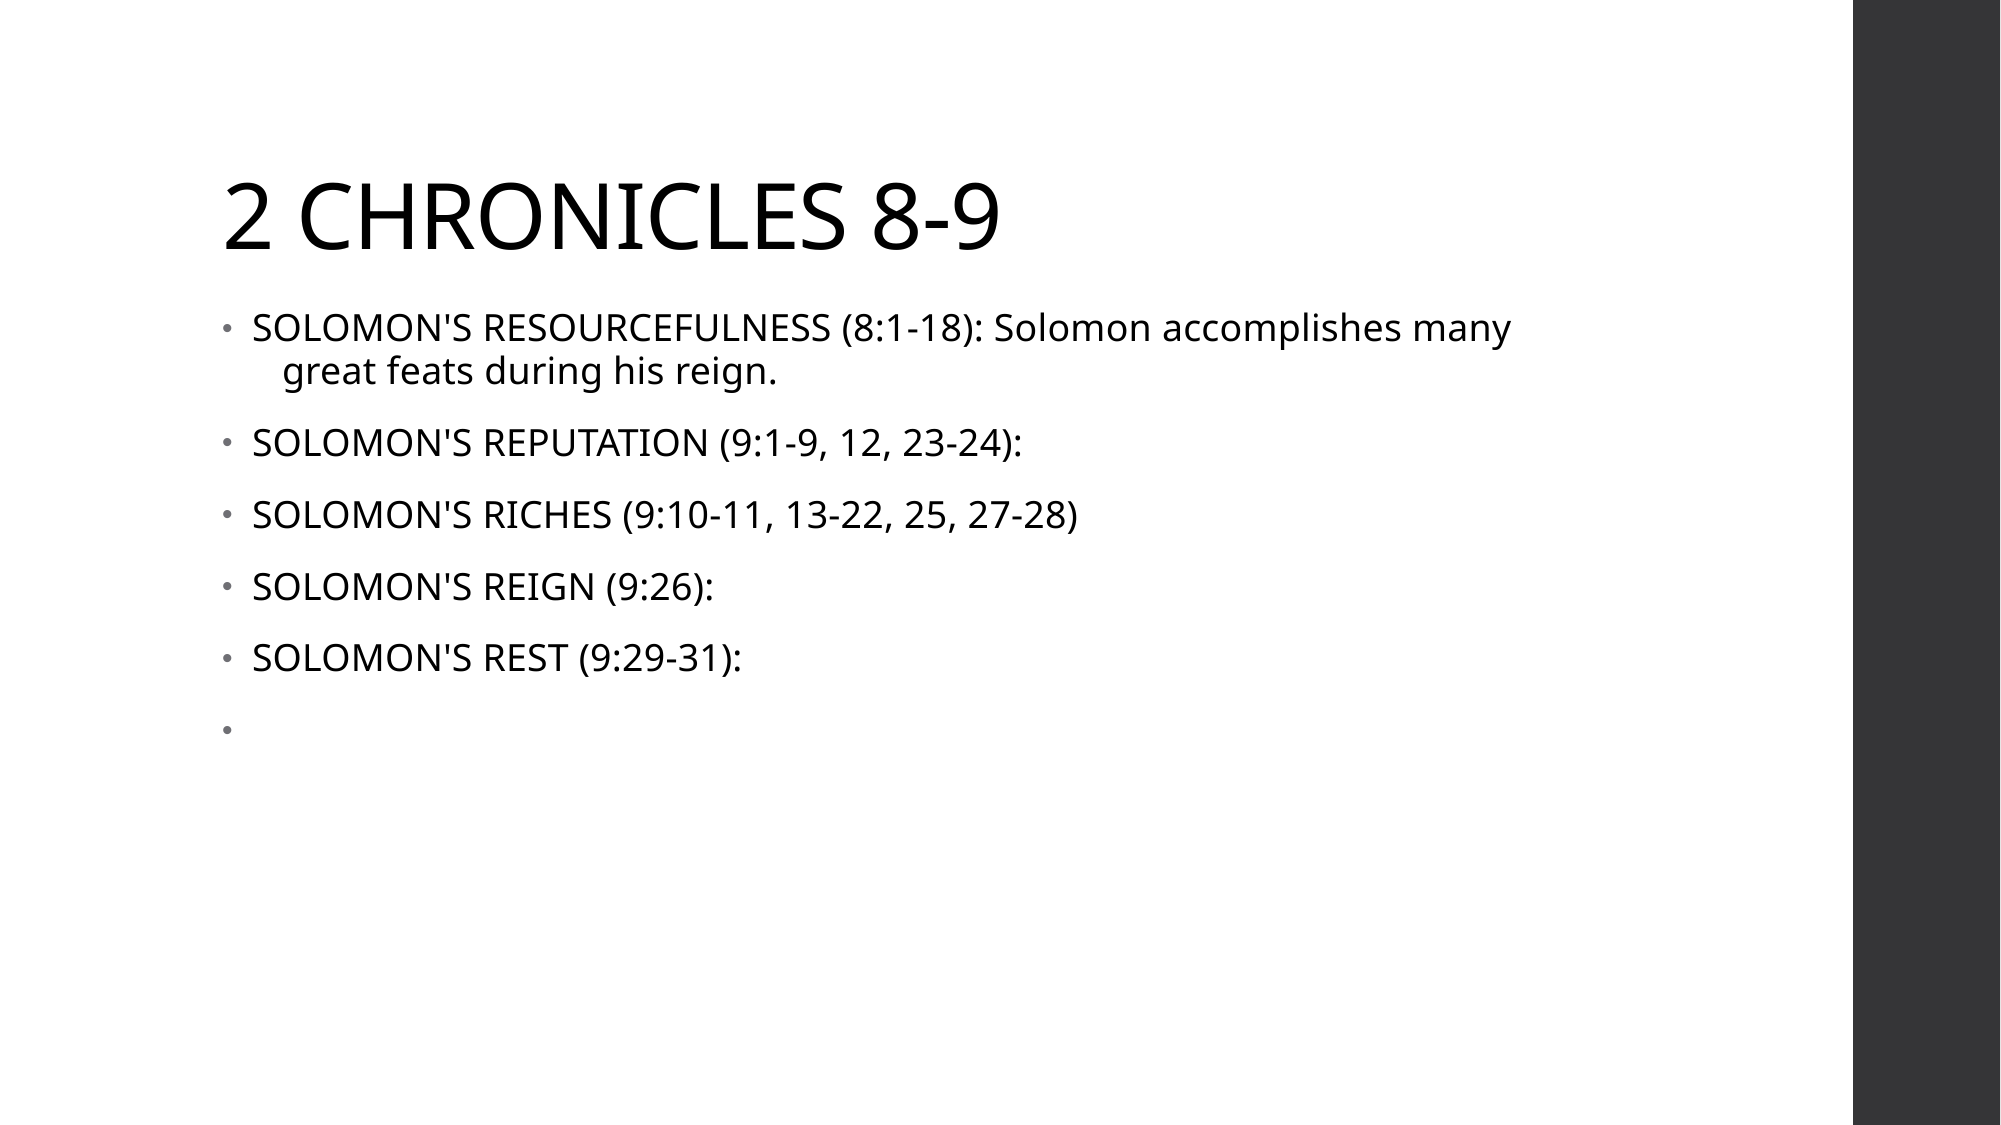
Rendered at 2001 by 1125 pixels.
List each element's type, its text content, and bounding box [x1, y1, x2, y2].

list SOLOMON'S RESOURCEFULNESS (8:1-18): Solomon accomplishes many great feats during his reign. SOLOMON'S REPUTATION (9:1-9, 12, 23-24): SOLOMON'S RICHES (9:10-11, 13-22, 25, 27-28) SOLOMON'S REIGN (9:26): SOLOMON'S REST (9:29-31): [206, 299, 1617, 1014]
title 2 CHRONICLES 8-9 [206, 60, 1797, 278]
